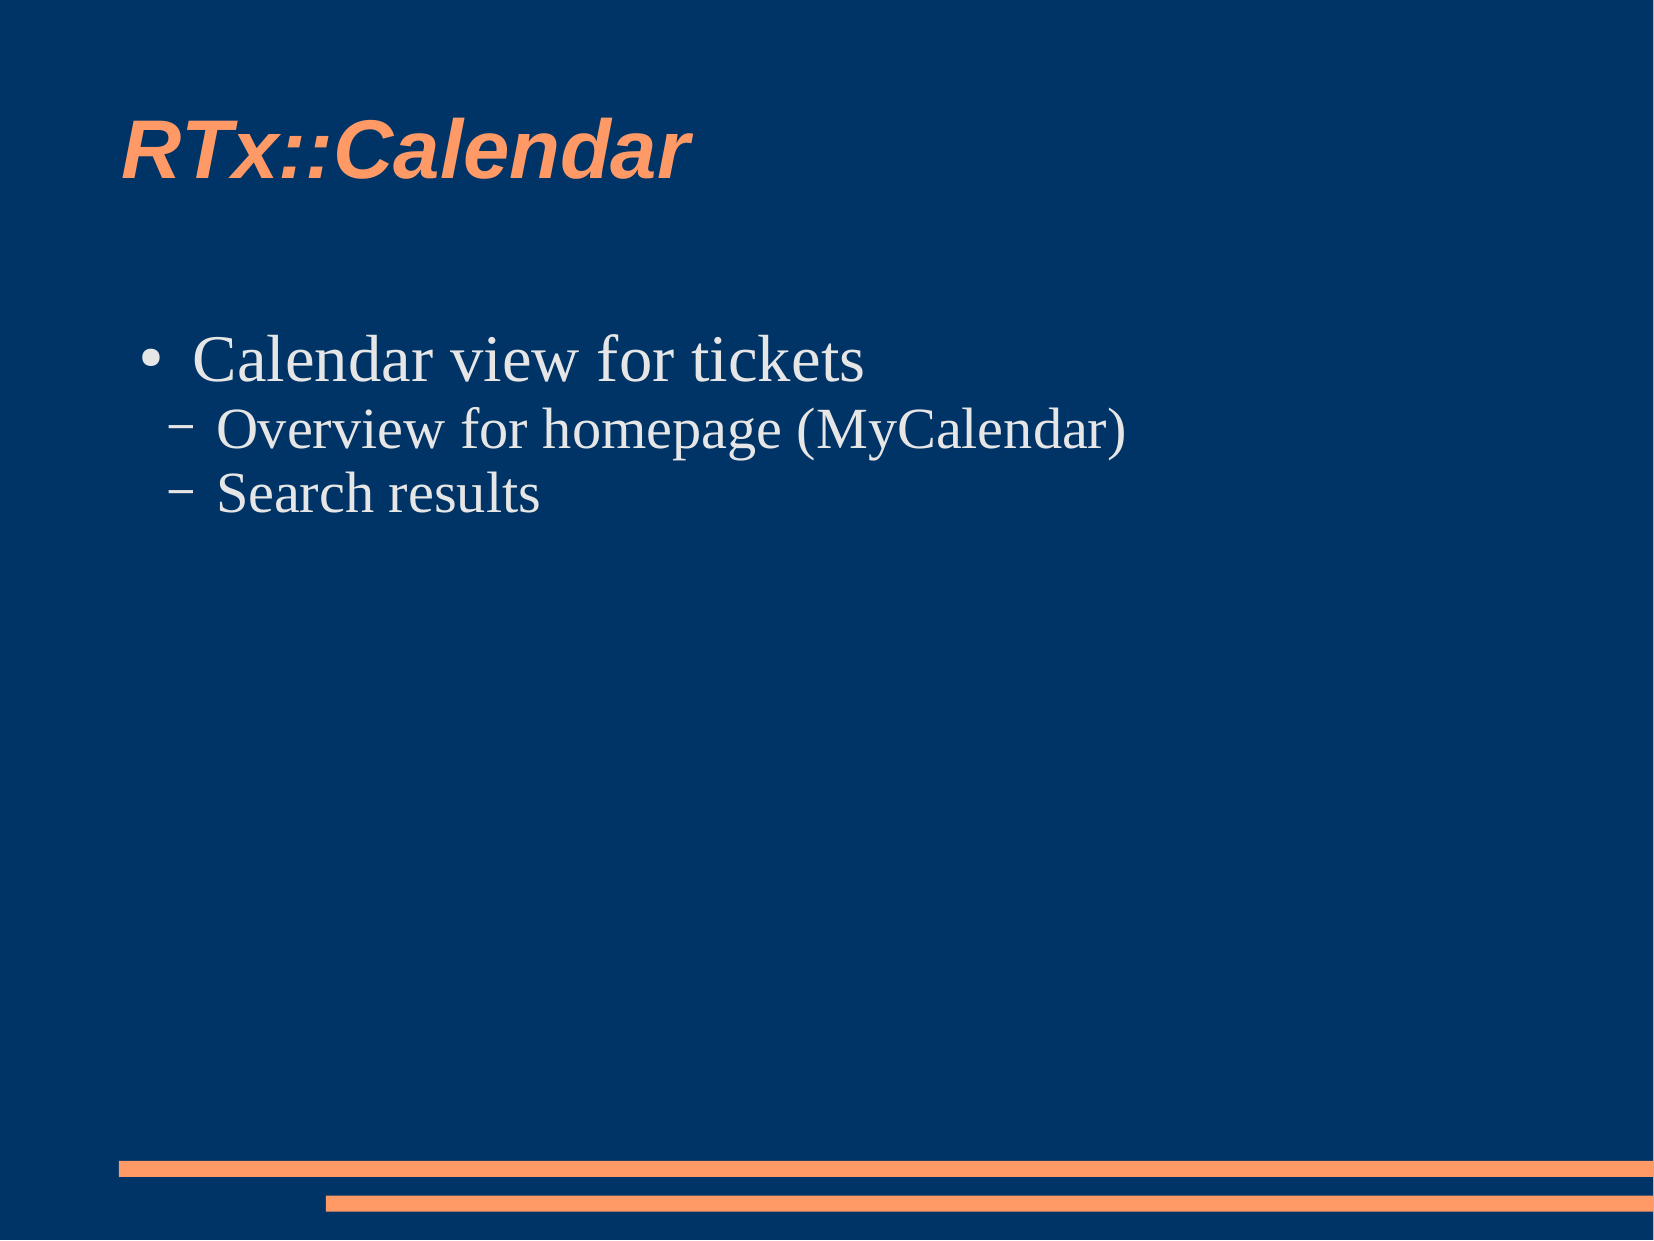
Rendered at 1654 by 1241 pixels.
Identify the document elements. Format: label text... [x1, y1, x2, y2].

title RTx::Calendar [121, 46, 1534, 254]
list Calendar view for tickets Overview for homepage (MyCalendar) Search results [121, 322, 1561, 1126]
